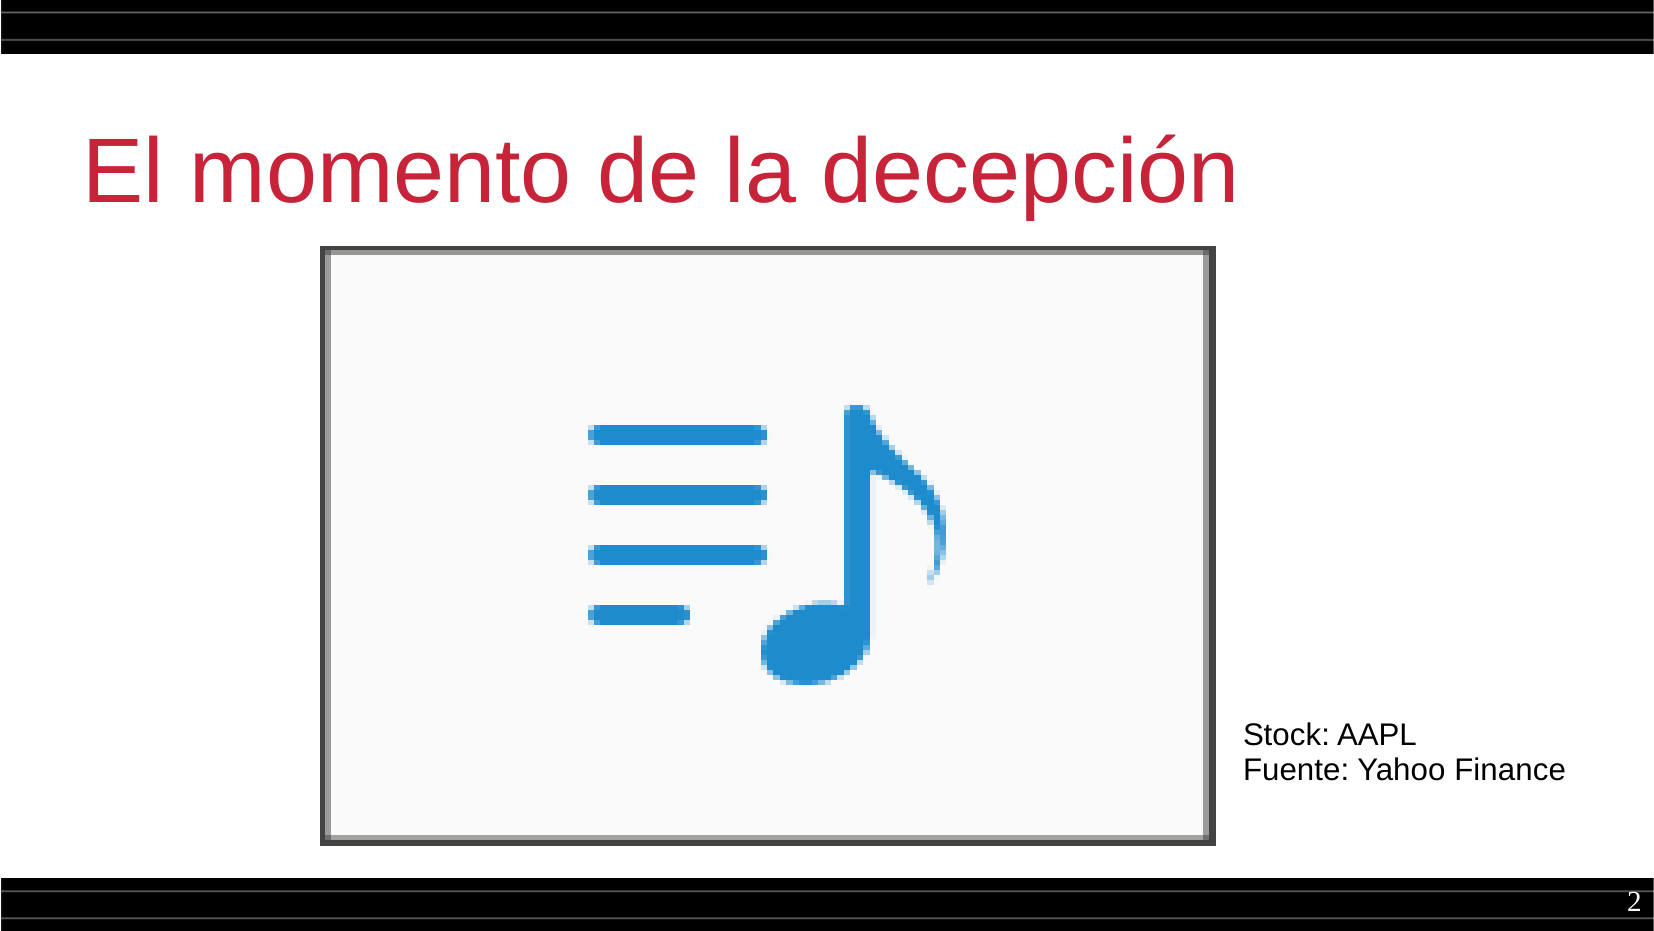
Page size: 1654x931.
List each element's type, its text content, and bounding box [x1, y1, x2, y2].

title El momento de la decepción [82, 92, 1571, 249]
text_box [318, 244, 1217, 847]
picture [1, 878, 1654, 931]
picture [1, 0, 1654, 54]
text_box Stock: AAPL Fuente: Yahoo Finance [1228, 709, 1642, 851]
